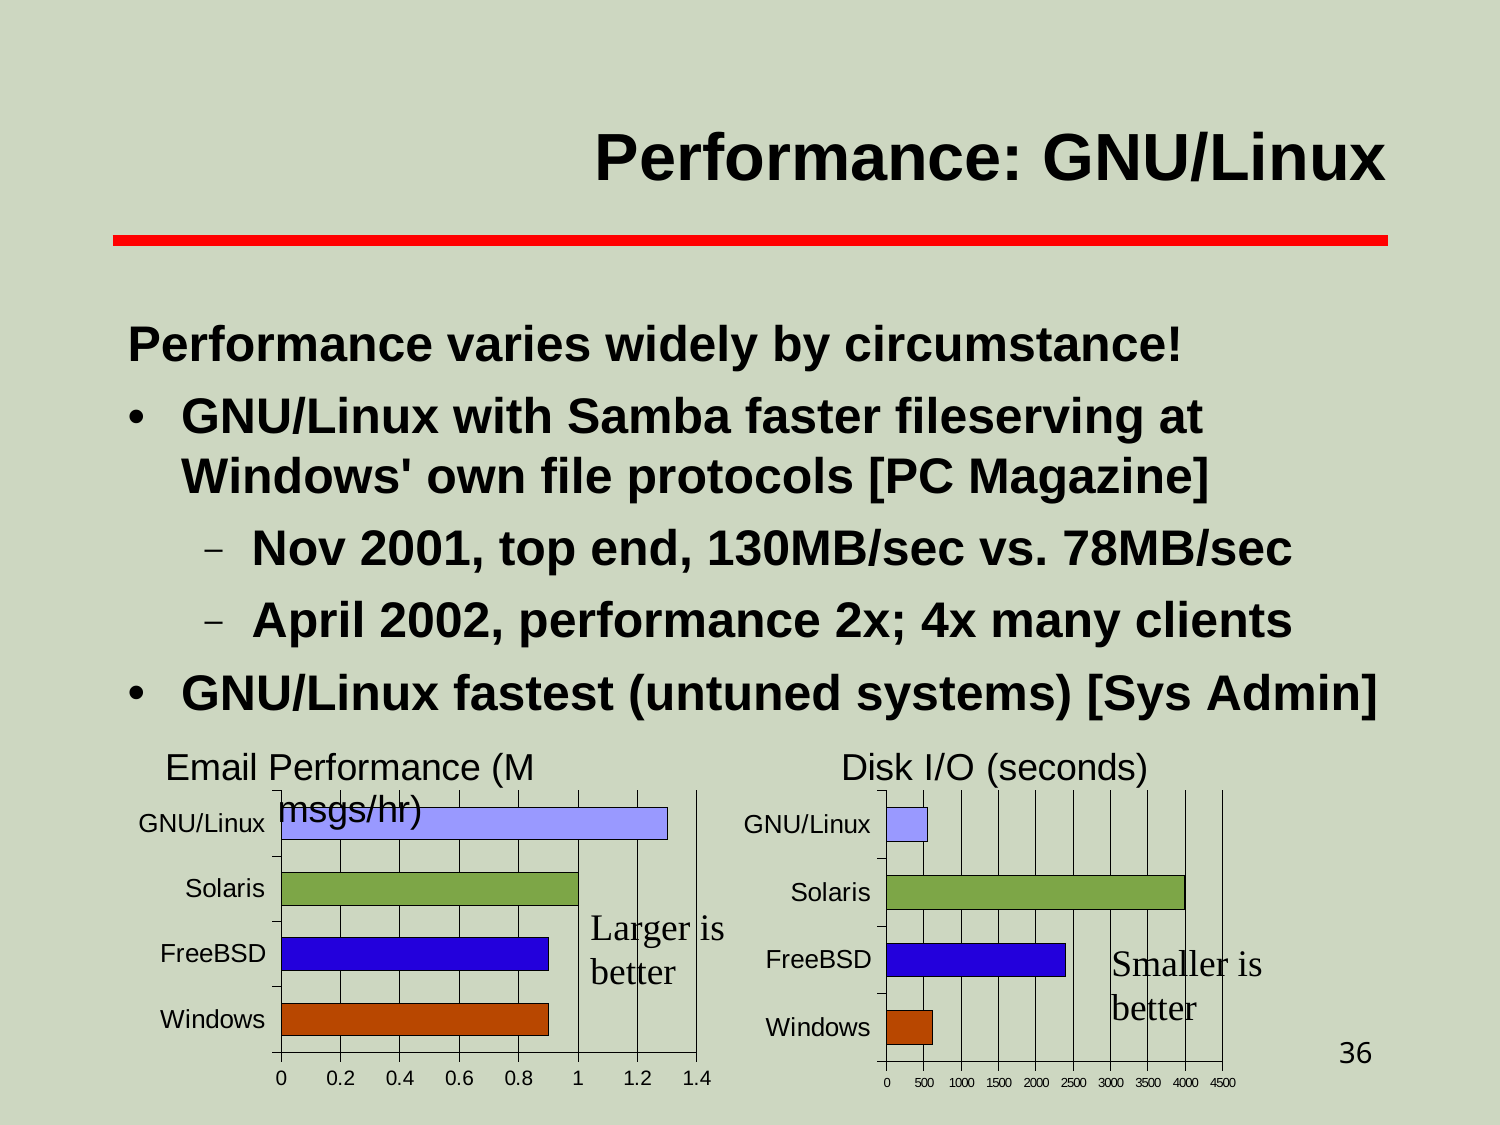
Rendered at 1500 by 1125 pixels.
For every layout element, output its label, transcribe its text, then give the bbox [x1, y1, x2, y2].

text_box Smaller is better [1111, 941, 1273, 1029]
chart [733, 727, 1246, 1100]
text_box Larger is better [590, 905, 752, 993]
list Performance varies widely by circumstance! GNU/Linux with Samba faster fileserving at Windows' own file protocols [PC Magazine] Nov 2001, top end, 130MB/sec vs. 78MB/sec April 2002, performance 2x; 4x many clients GNU/Linux fastest (untuned systems) [Sys Admin] [110, 312, 1391, 1052]
chart [126, 727, 723, 1100]
title Performance: GNU/Linux [337, 85, 1388, 224]
